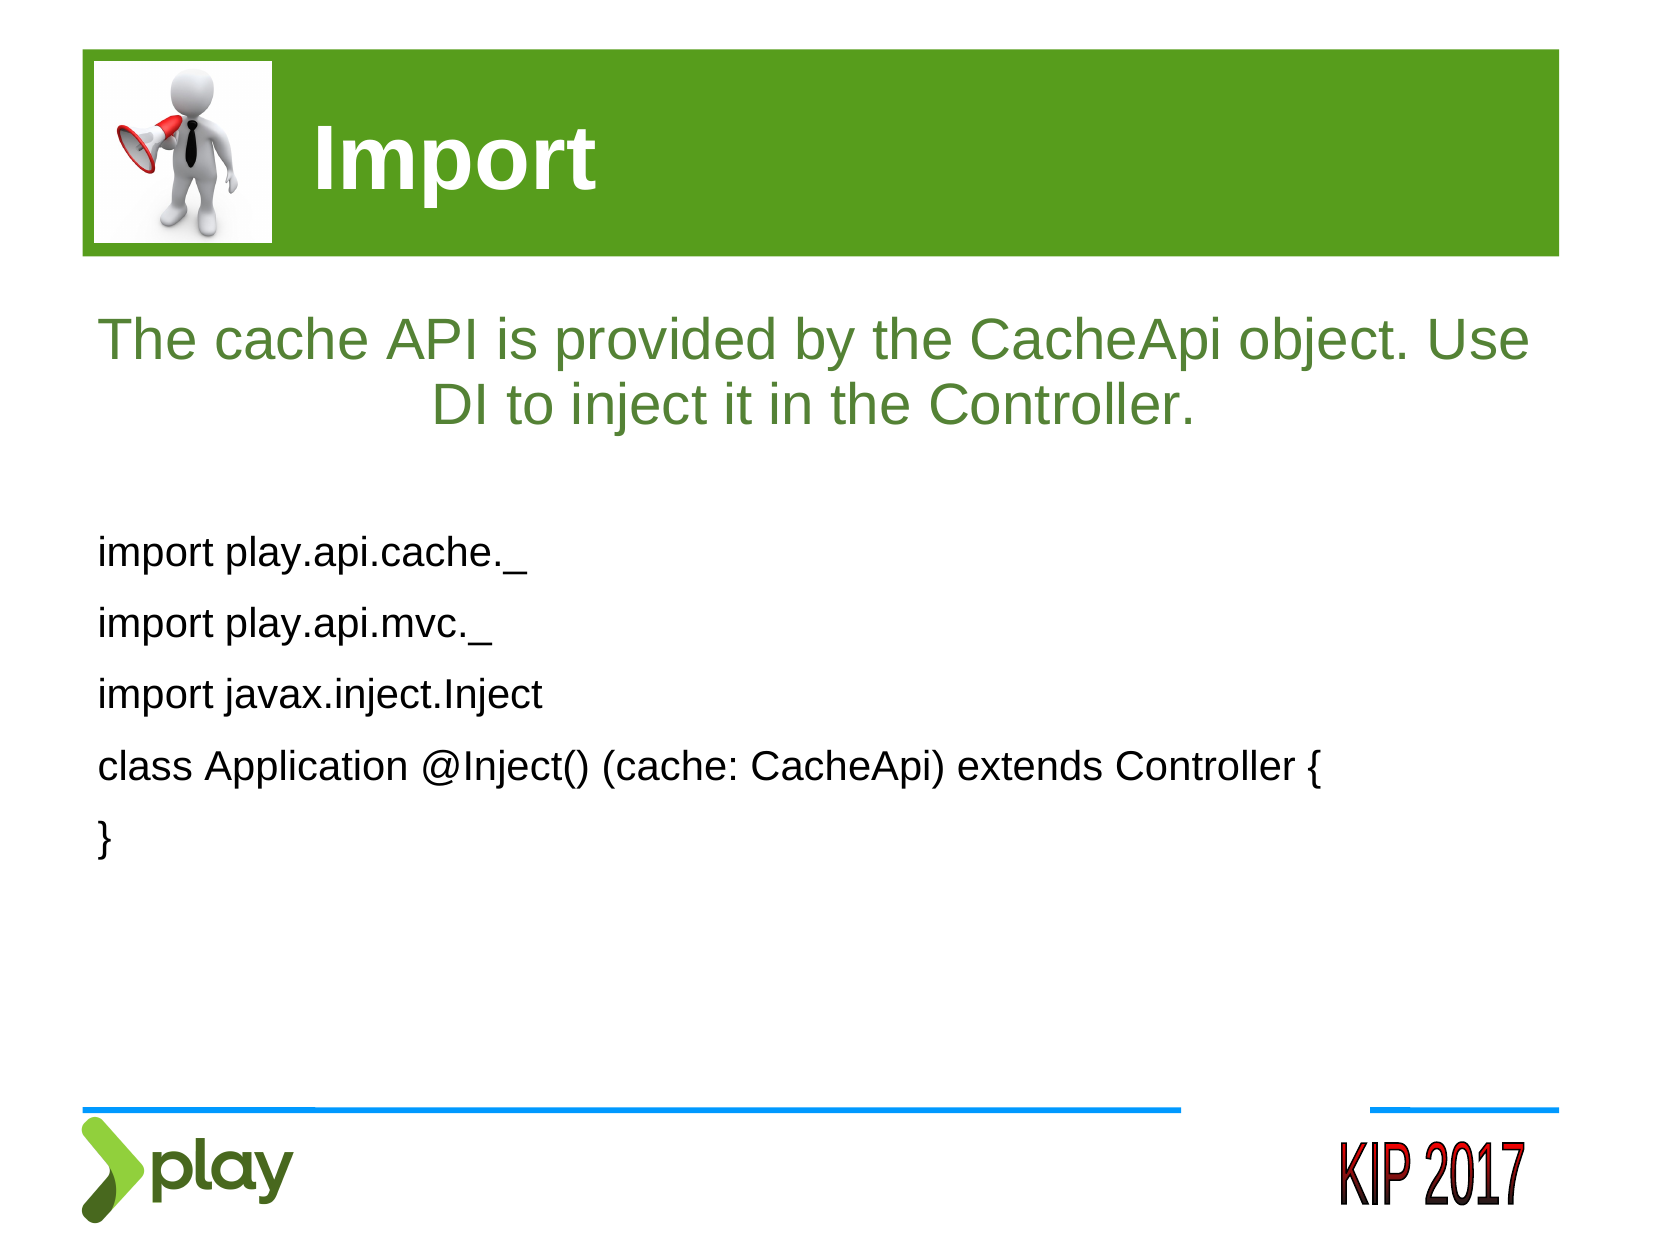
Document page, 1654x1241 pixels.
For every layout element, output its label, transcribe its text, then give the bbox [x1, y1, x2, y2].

picture [68, 1111, 302, 1229]
picture [94, 61, 272, 243]
title Import [82, 49, 1560, 257]
text_box The cache API is provided by the CacheApi object. Use DI to inject it in the Controller. import play.api.cache._ import play.api.mvc._ import javax.inject.Inject class Application @Inject() (cache: CacheApi) extends Controller { } [82, 299, 1560, 1065]
